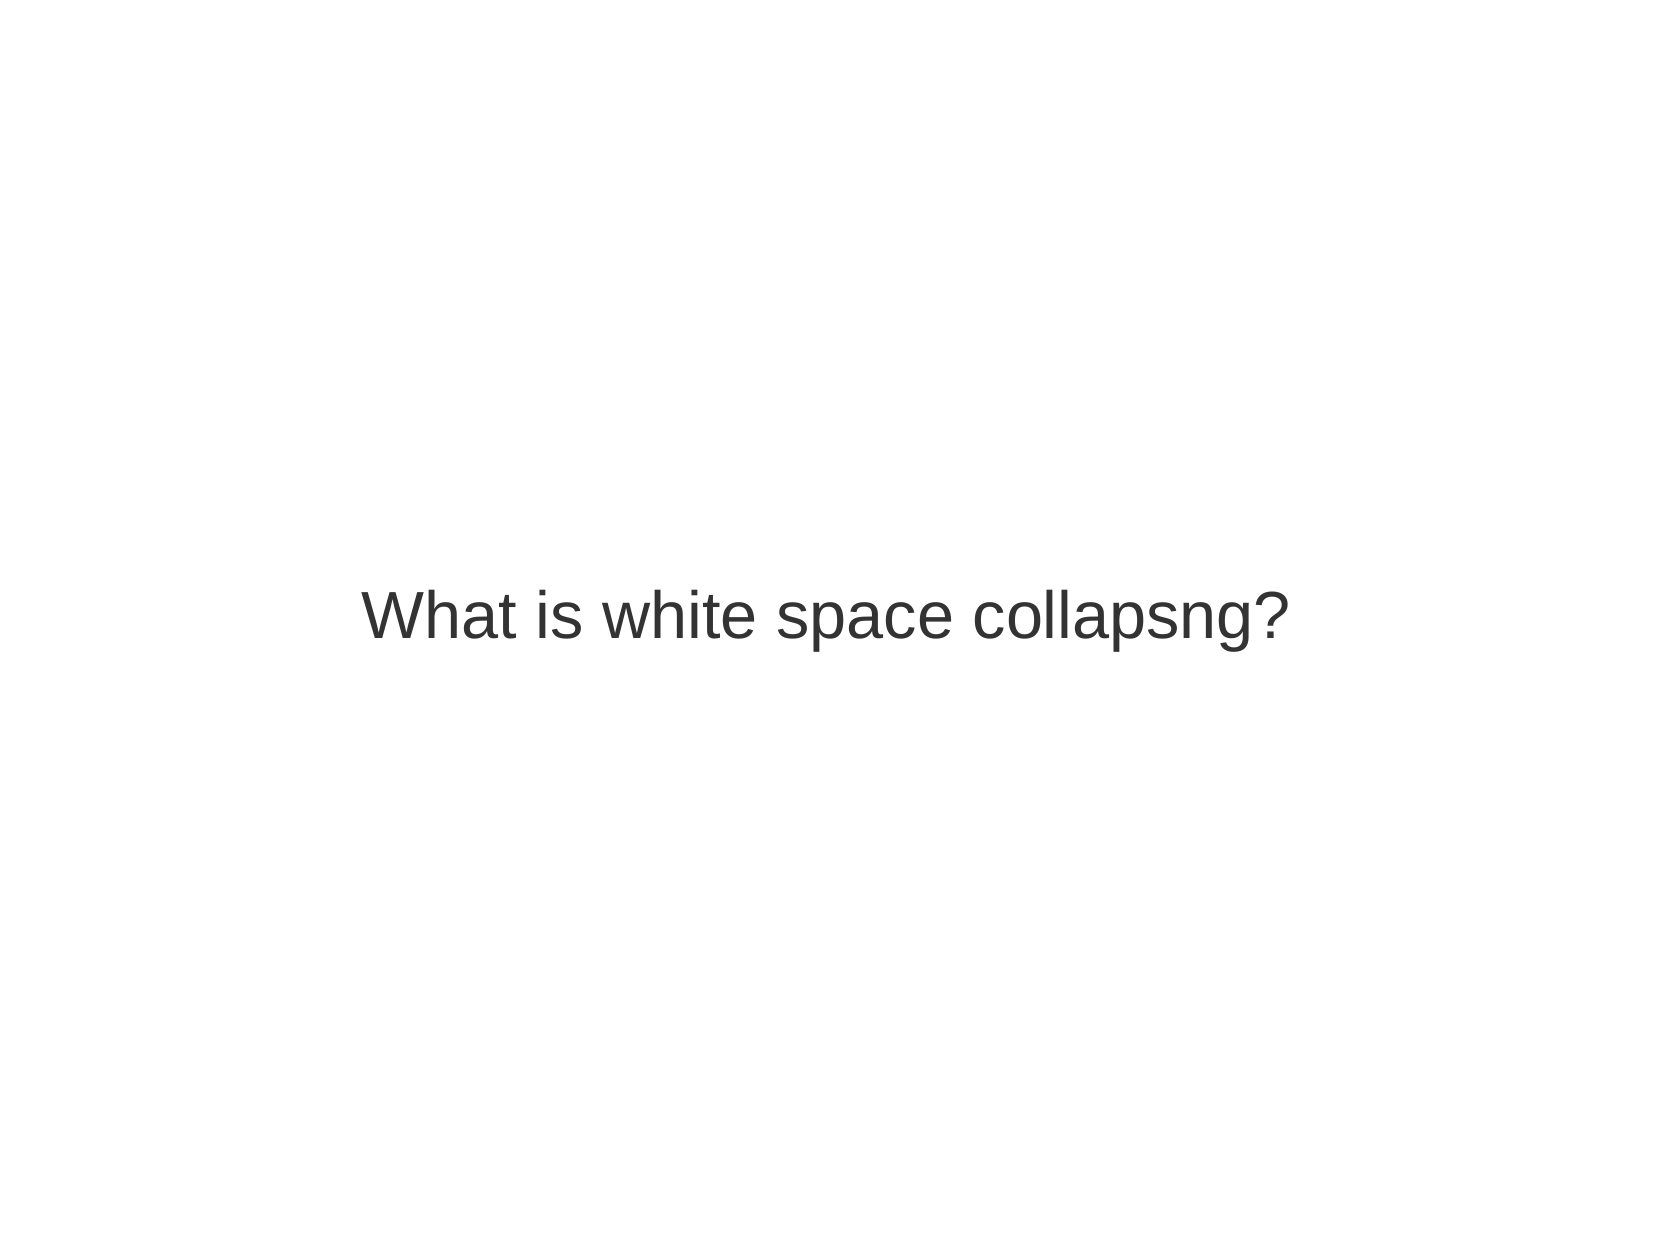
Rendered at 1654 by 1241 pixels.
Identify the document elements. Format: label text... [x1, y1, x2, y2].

subtitle What is white space collapsng? [82, 49, 1571, 1182]
